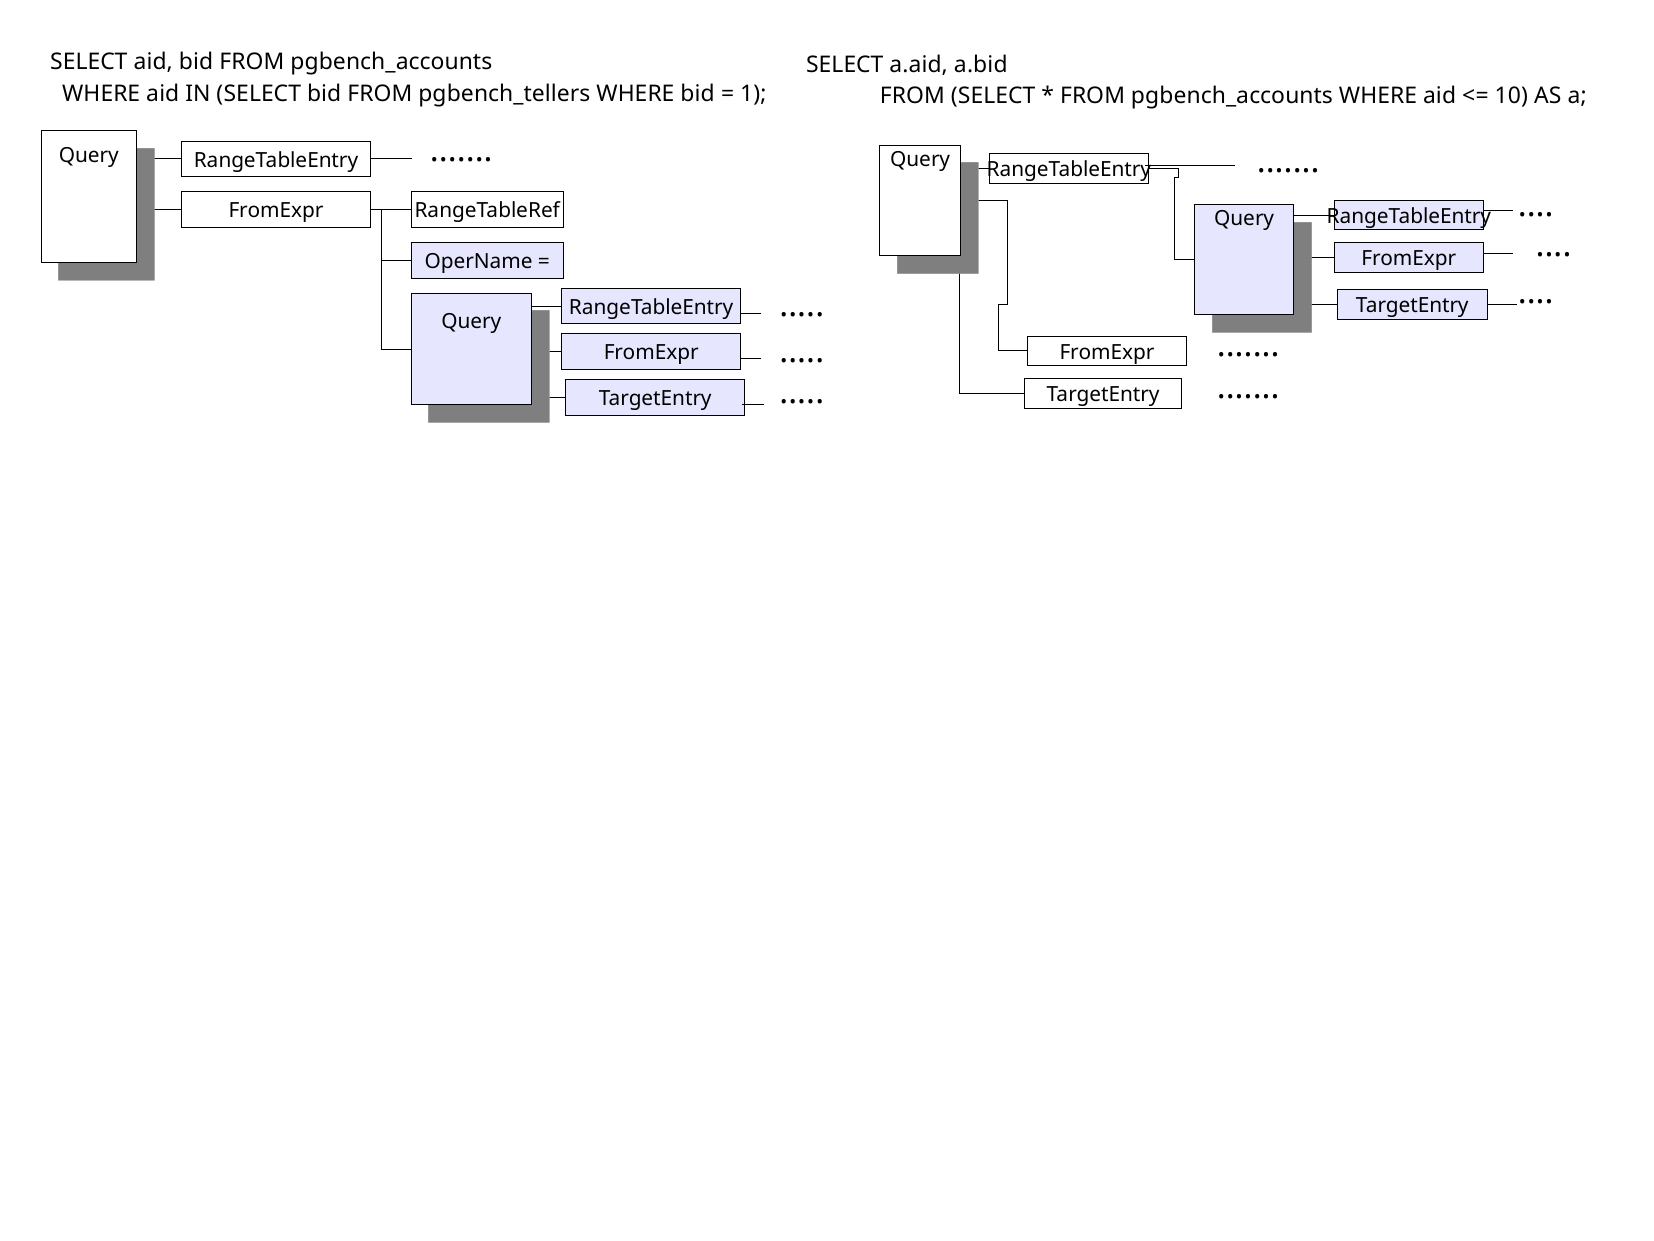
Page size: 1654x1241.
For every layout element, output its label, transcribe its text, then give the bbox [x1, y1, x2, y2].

text_box ....... [1242, 129, 1489, 202]
text_box SELECT a.aid, a.bid FROM (SELECT * FROM pgbench_accounts WHERE aid <= 10) AS a; [791, 40, 1616, 117]
text_box ....... [415, 118, 662, 190]
text_box RangeTableEntry [989, 153, 1149, 184]
text_box RangeTableRef [411, 191, 564, 228]
text_box .... [1503, 173, 1654, 260]
text_box SELECT aid, bid FROM pgbench_accounts WHERE aid IN (SELECT bid FROM pgbench_tellers WHERE bid = 1); [35, 37, 929, 115]
text_box ..... [764, 274, 916, 361]
text_box TargetEntry [1337, 289, 1488, 320]
text_box ....... [1202, 355, 1466, 451]
text_box FromExpr [1334, 242, 1484, 273]
text_box ....... [1202, 313, 1466, 355]
text_box TargetEntry [1024, 378, 1182, 409]
text_box TargetEntry [565, 379, 745, 416]
text_box OperName = [411, 242, 564, 279]
text_box RangeTableEntry [1334, 202, 1484, 230]
text_box Query [879, 145, 961, 256]
text_box .... [1503, 260, 1654, 357]
text_box FromExpr [181, 191, 371, 228]
text_box RangeTableEntry [561, 288, 741, 324]
text_box FromExpr [1027, 336, 1187, 366]
text_box FromExpr [561, 333, 741, 370]
text_box RangeTableEntry [181, 141, 371, 177]
text_box Query [1194, 204, 1294, 315]
text_box Query [41, 130, 137, 263]
text_box ..... [764, 361, 916, 457]
text_box Query [411, 293, 532, 405]
